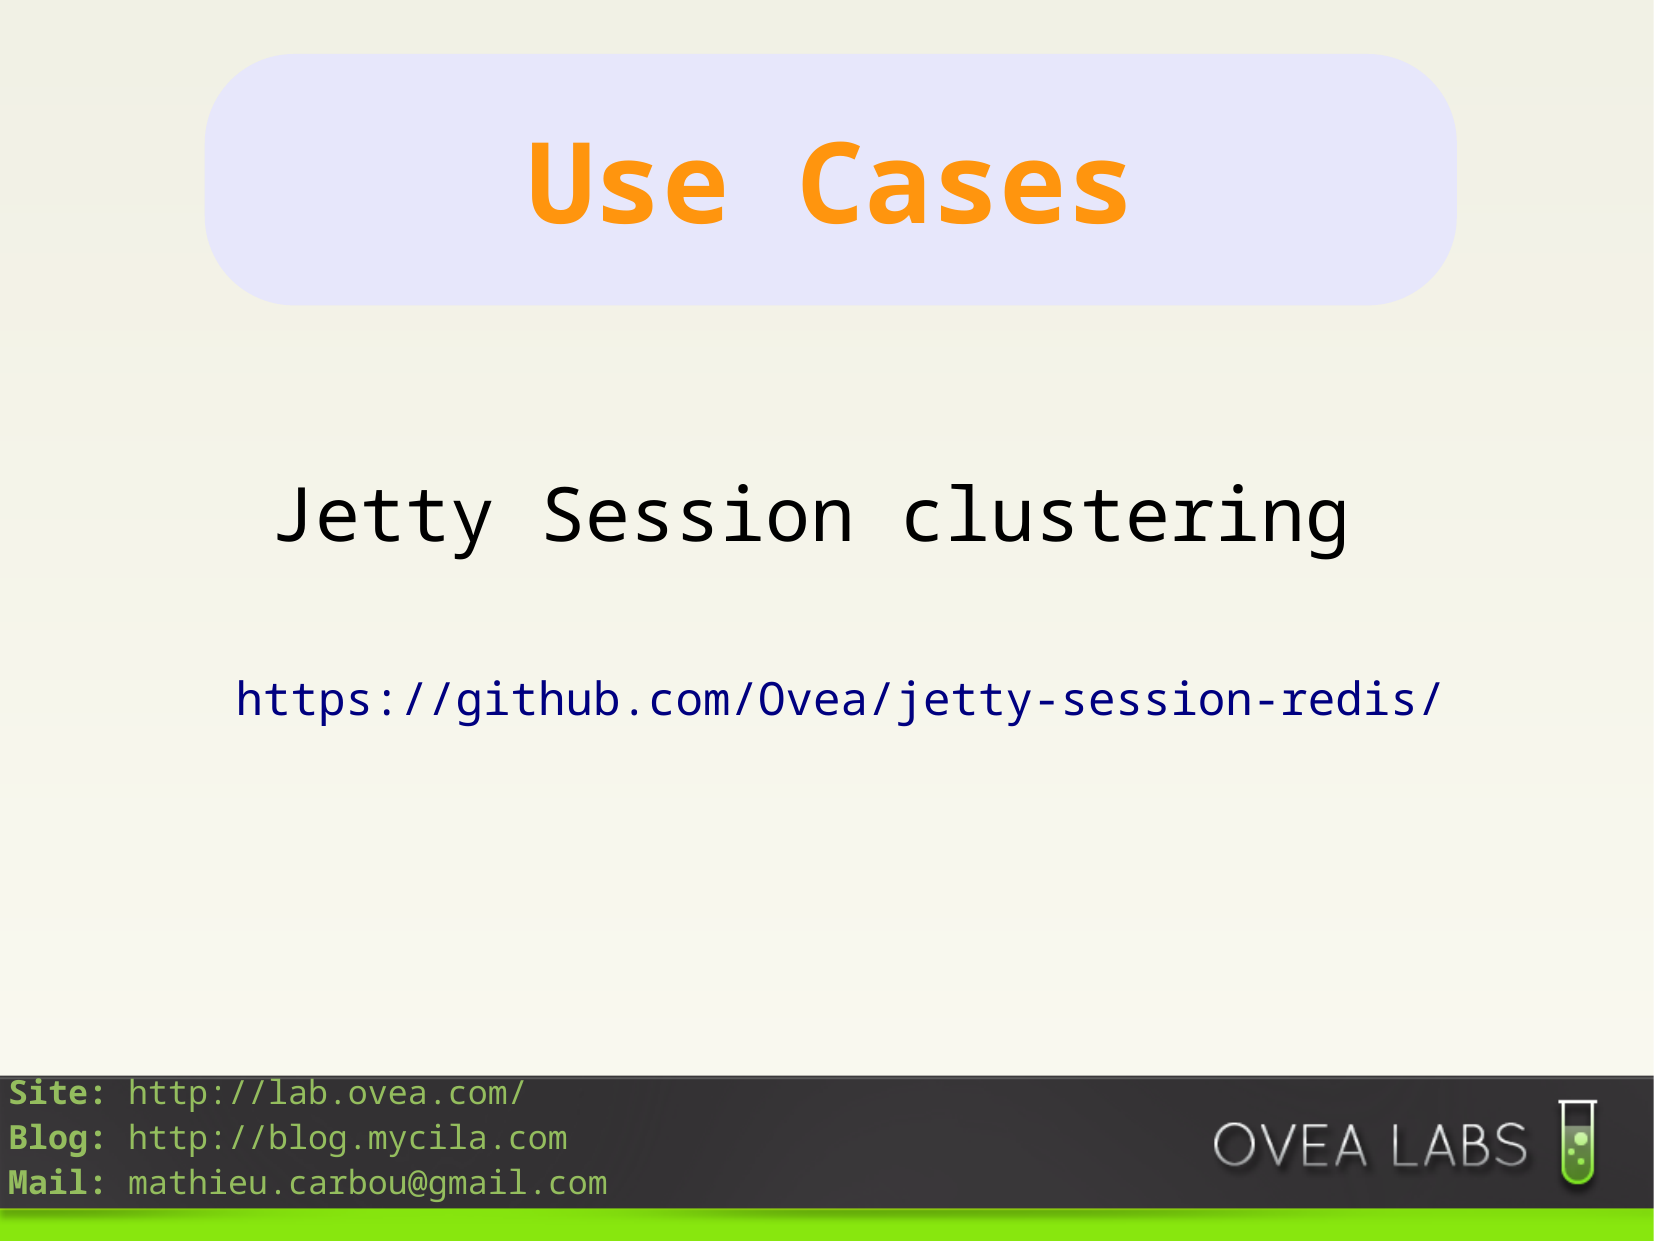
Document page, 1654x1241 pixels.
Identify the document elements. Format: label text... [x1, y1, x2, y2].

text_box Use Cases [204, 53, 1457, 306]
picture [0, 0, 1654, 1241]
text_box Jetty Session clustering https://github.com/Ovea/jetty-session-redis/ [165, 454, 1517, 976]
